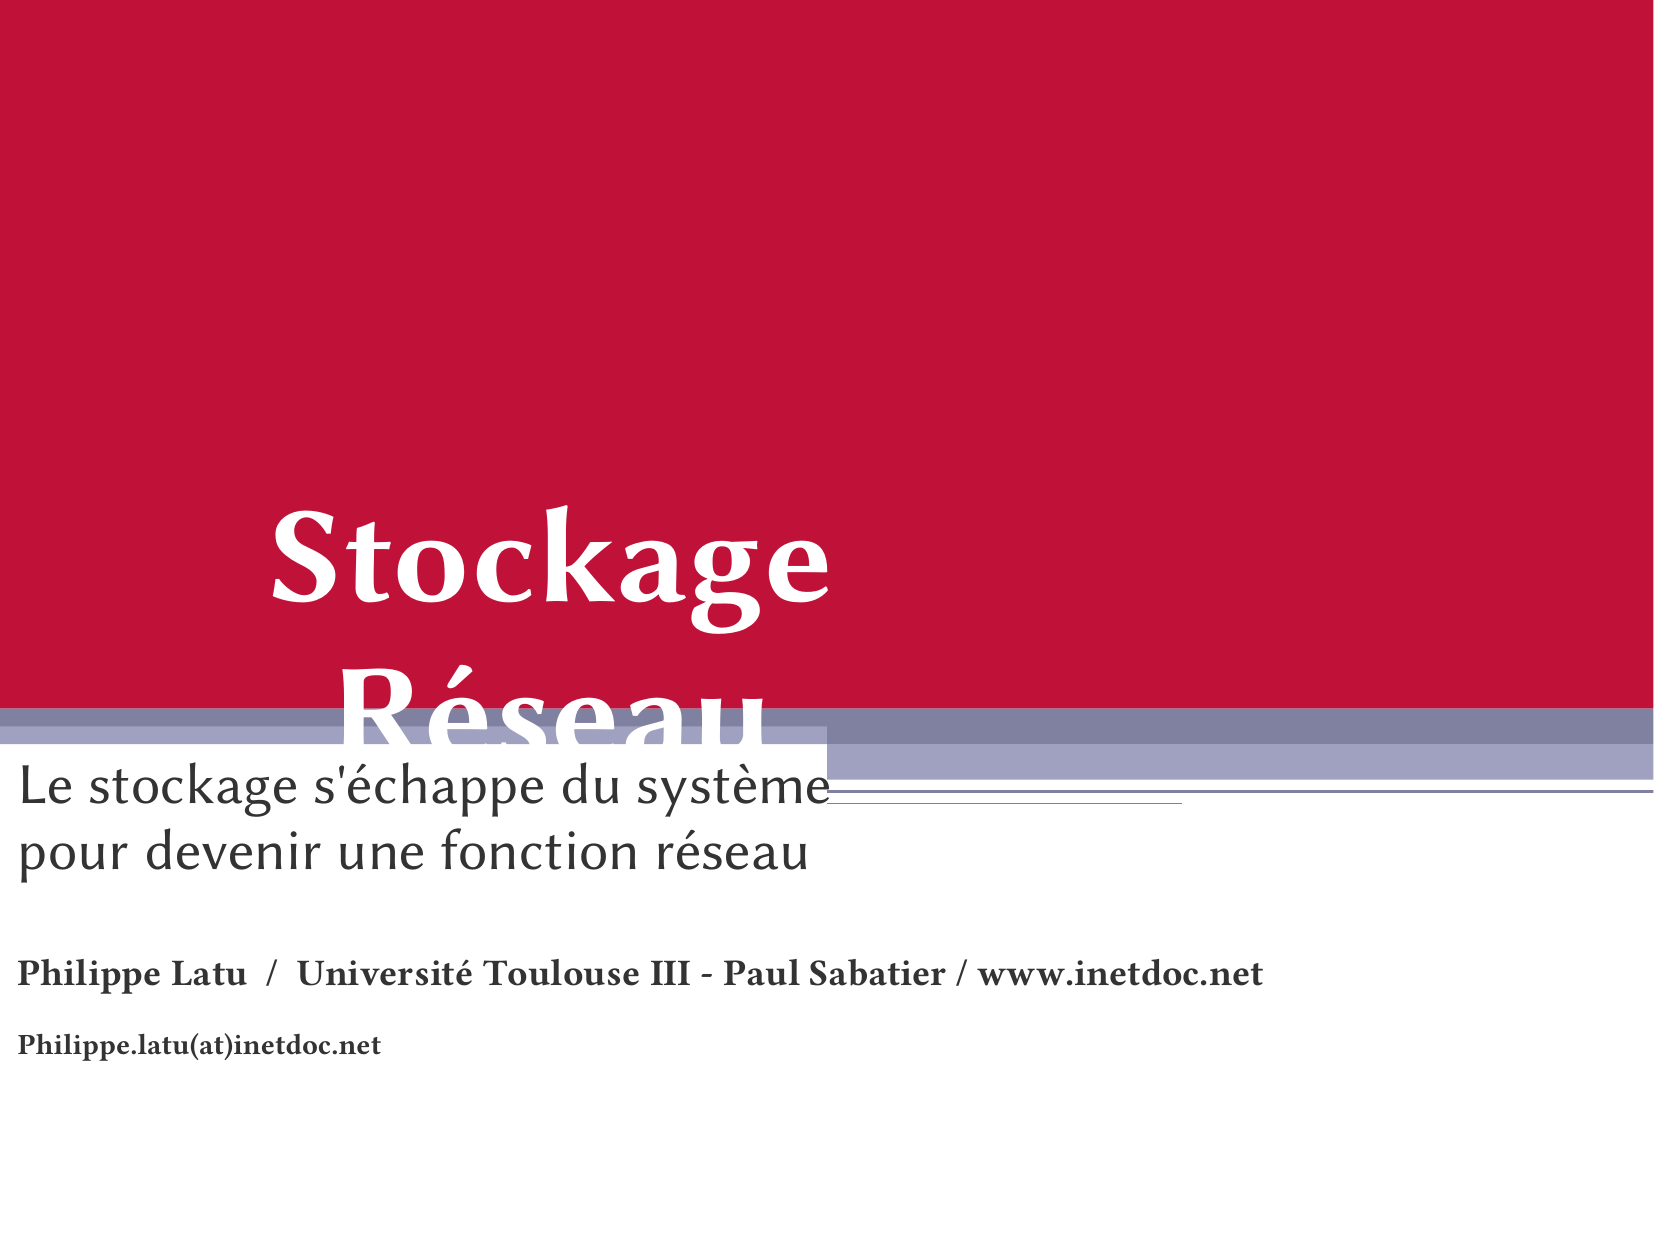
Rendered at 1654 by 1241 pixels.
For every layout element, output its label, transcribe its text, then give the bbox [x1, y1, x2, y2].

text_box Le stockage s'échappe du système pour devenir une fonction réseau [3, 744, 843, 892]
text_box [364, 717, 389, 744]
text_box [0, 0, 1654, 863]
list Stockage Réseau [35, 478, 1069, 636]
text_box Philippe Latu / Université Toulouse III - Paul Sabatier / www.inetdoc.net Philippe.latu(at)inetdoc.net [2, 944, 1198, 1070]
text_box [644, 728, 664, 744]
text_box [575, 705, 596, 723]
text_box [448, 705, 469, 723]
text_box [364, 675, 391, 710]
